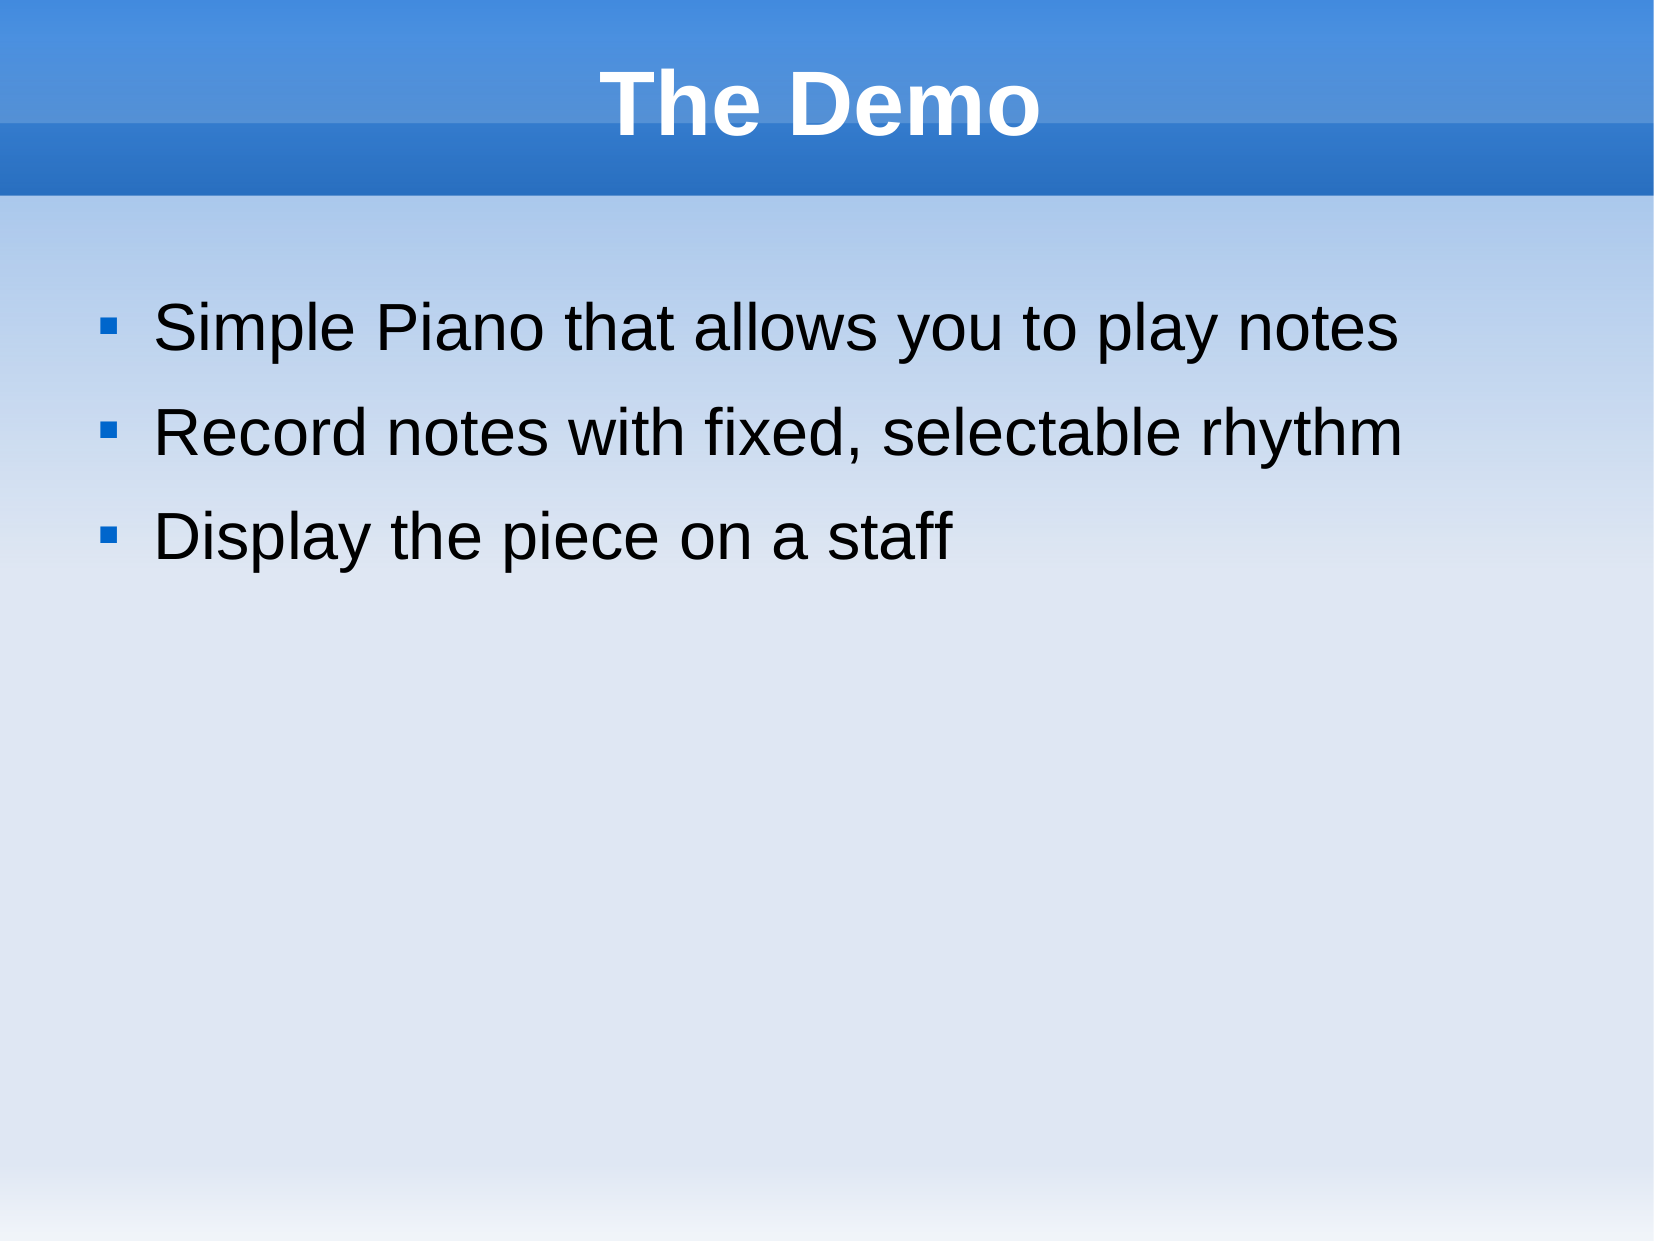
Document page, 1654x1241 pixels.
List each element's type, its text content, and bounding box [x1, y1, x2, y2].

title The Demo [76, 7, 1565, 200]
picture [0, 0, 1654, 1241]
list Simple Piano that allows you to play notes Record notes with fixed, selectable rhythm Display the piece on a staff [82, 290, 1571, 1094]
